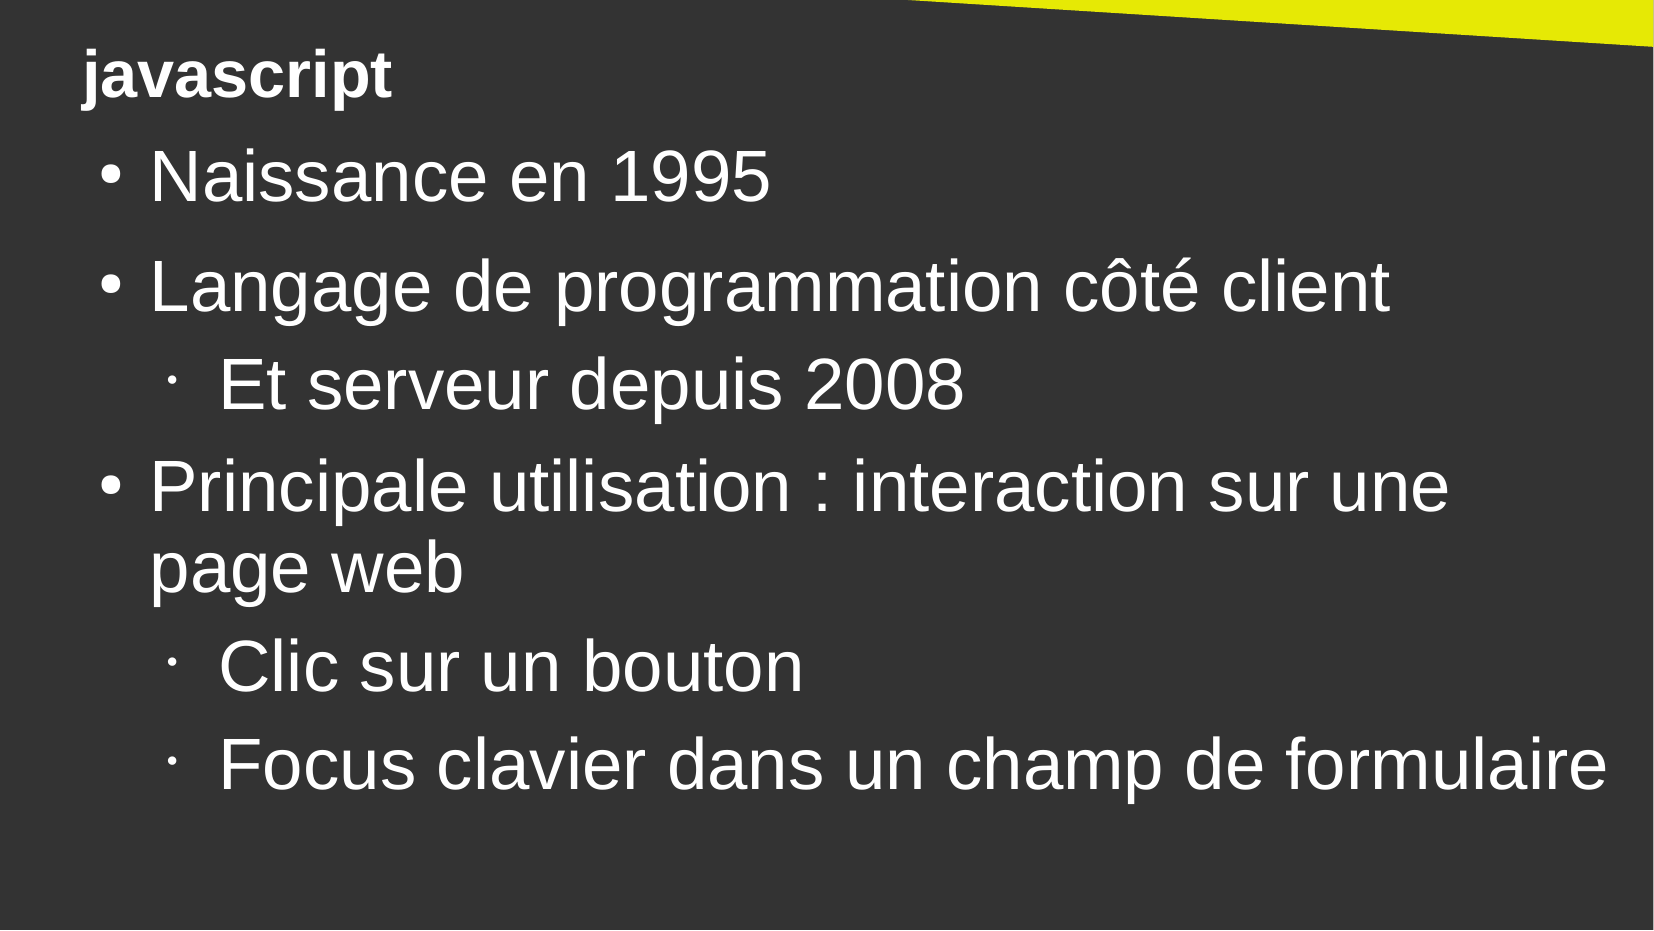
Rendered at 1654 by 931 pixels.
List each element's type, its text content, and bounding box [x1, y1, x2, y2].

text_box [907, 0, 1654, 47]
list Naissance en 1995 Langage de programmation côté client Et serveur depuis 2008 Principale utilisation : interaction sur une page web Clic sur un bouton Focus clavier dans un champ de formulaire [80, 135, 1620, 827]
title javascript [82, 37, 1571, 114]
